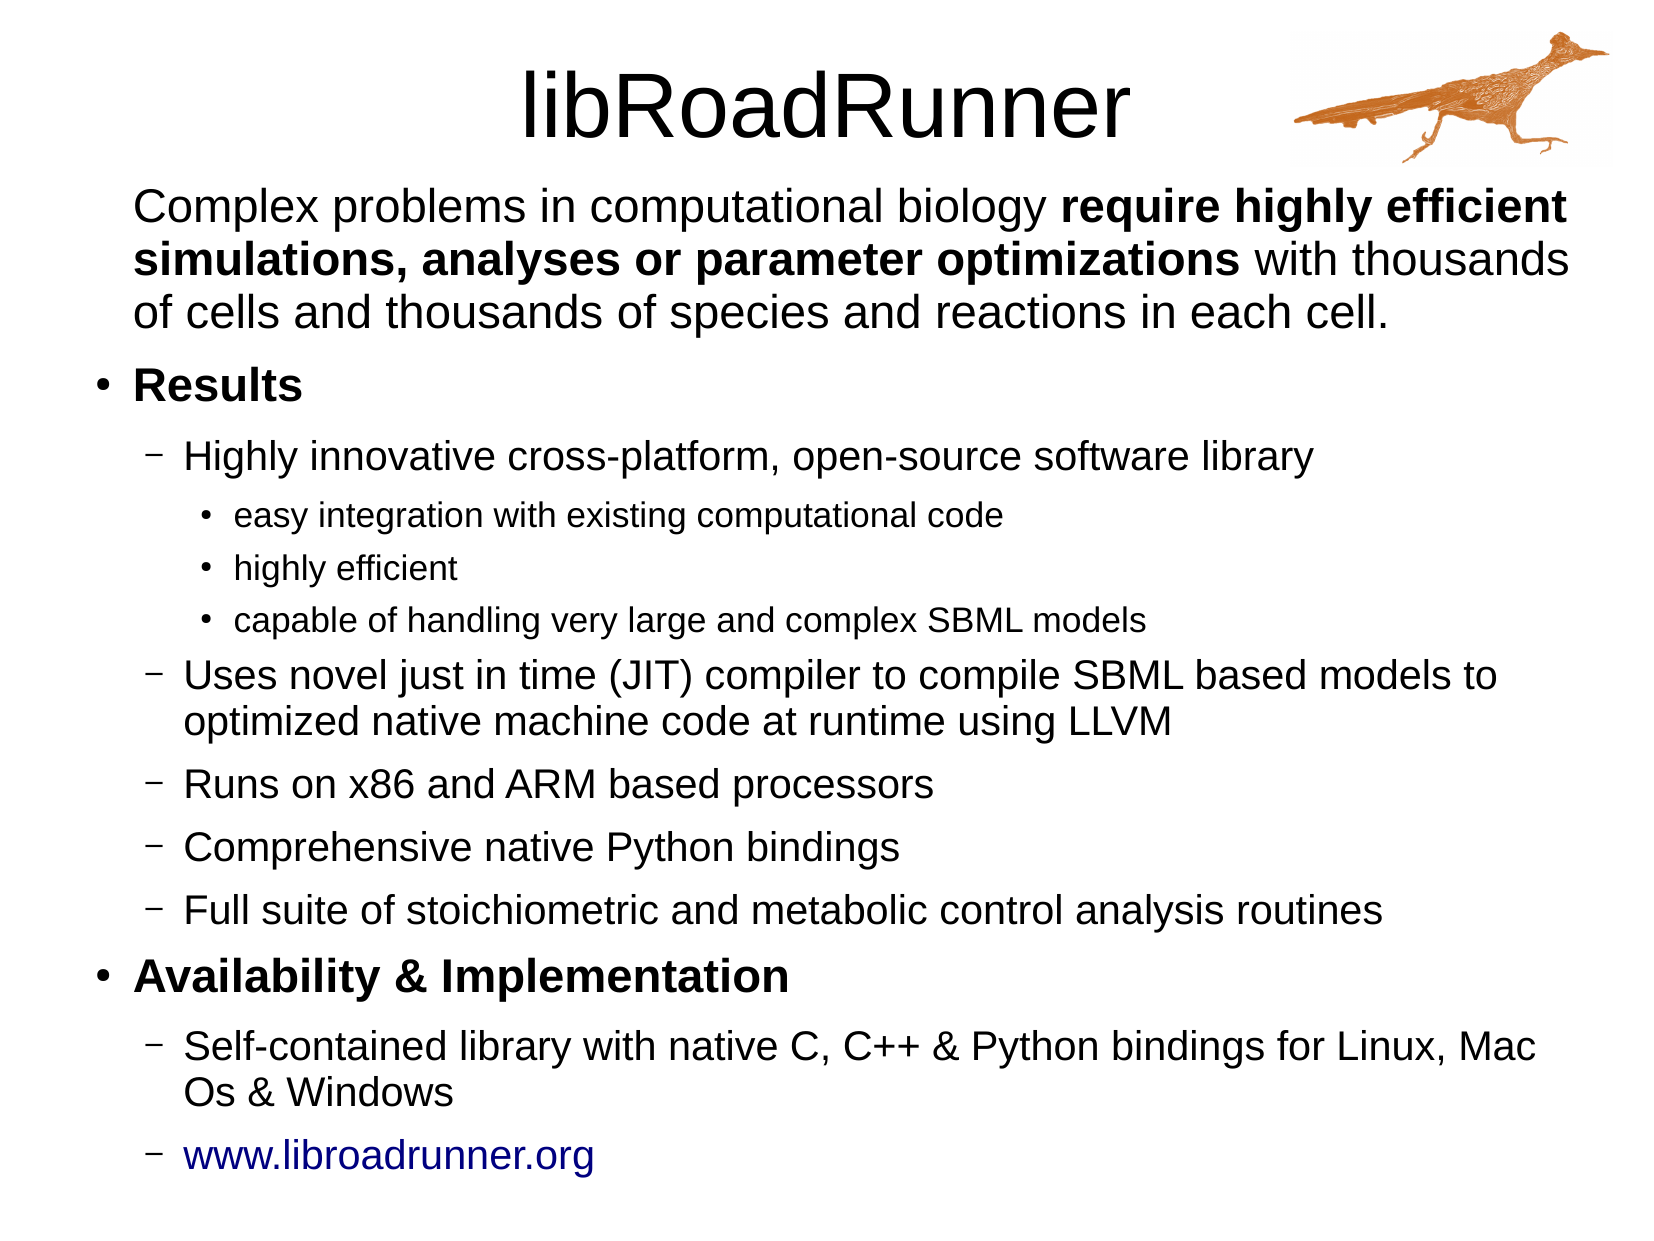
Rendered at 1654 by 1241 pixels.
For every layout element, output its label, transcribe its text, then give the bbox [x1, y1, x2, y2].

picture [1290, 31, 1613, 167]
title libRoadRunner [82, 2, 1571, 180]
list Complex problems in computational biology require highly efficient simulations, analyses or parameter optimizations with thousands of cells and thousands of species and reactions in each cell. Results Highly innovative cross-platform, open-source software library easy integration with existing computational code highly efficient capable of handling very large and complex SBML models Uses novel just in time (JIT) compiler to compile SBML based models to optimized native machine code at runtime using LLVM Runs on x86 and ARM based processors Comprehensive native Python bindings Full suite of stoichiometric and metabolic control analysis routines Availability & Implementation Self-contained library with native C, C++ & Python bindings for Linux, Mac Os & Windows www.libroadrunner.org [82, 180, 1571, 1201]
